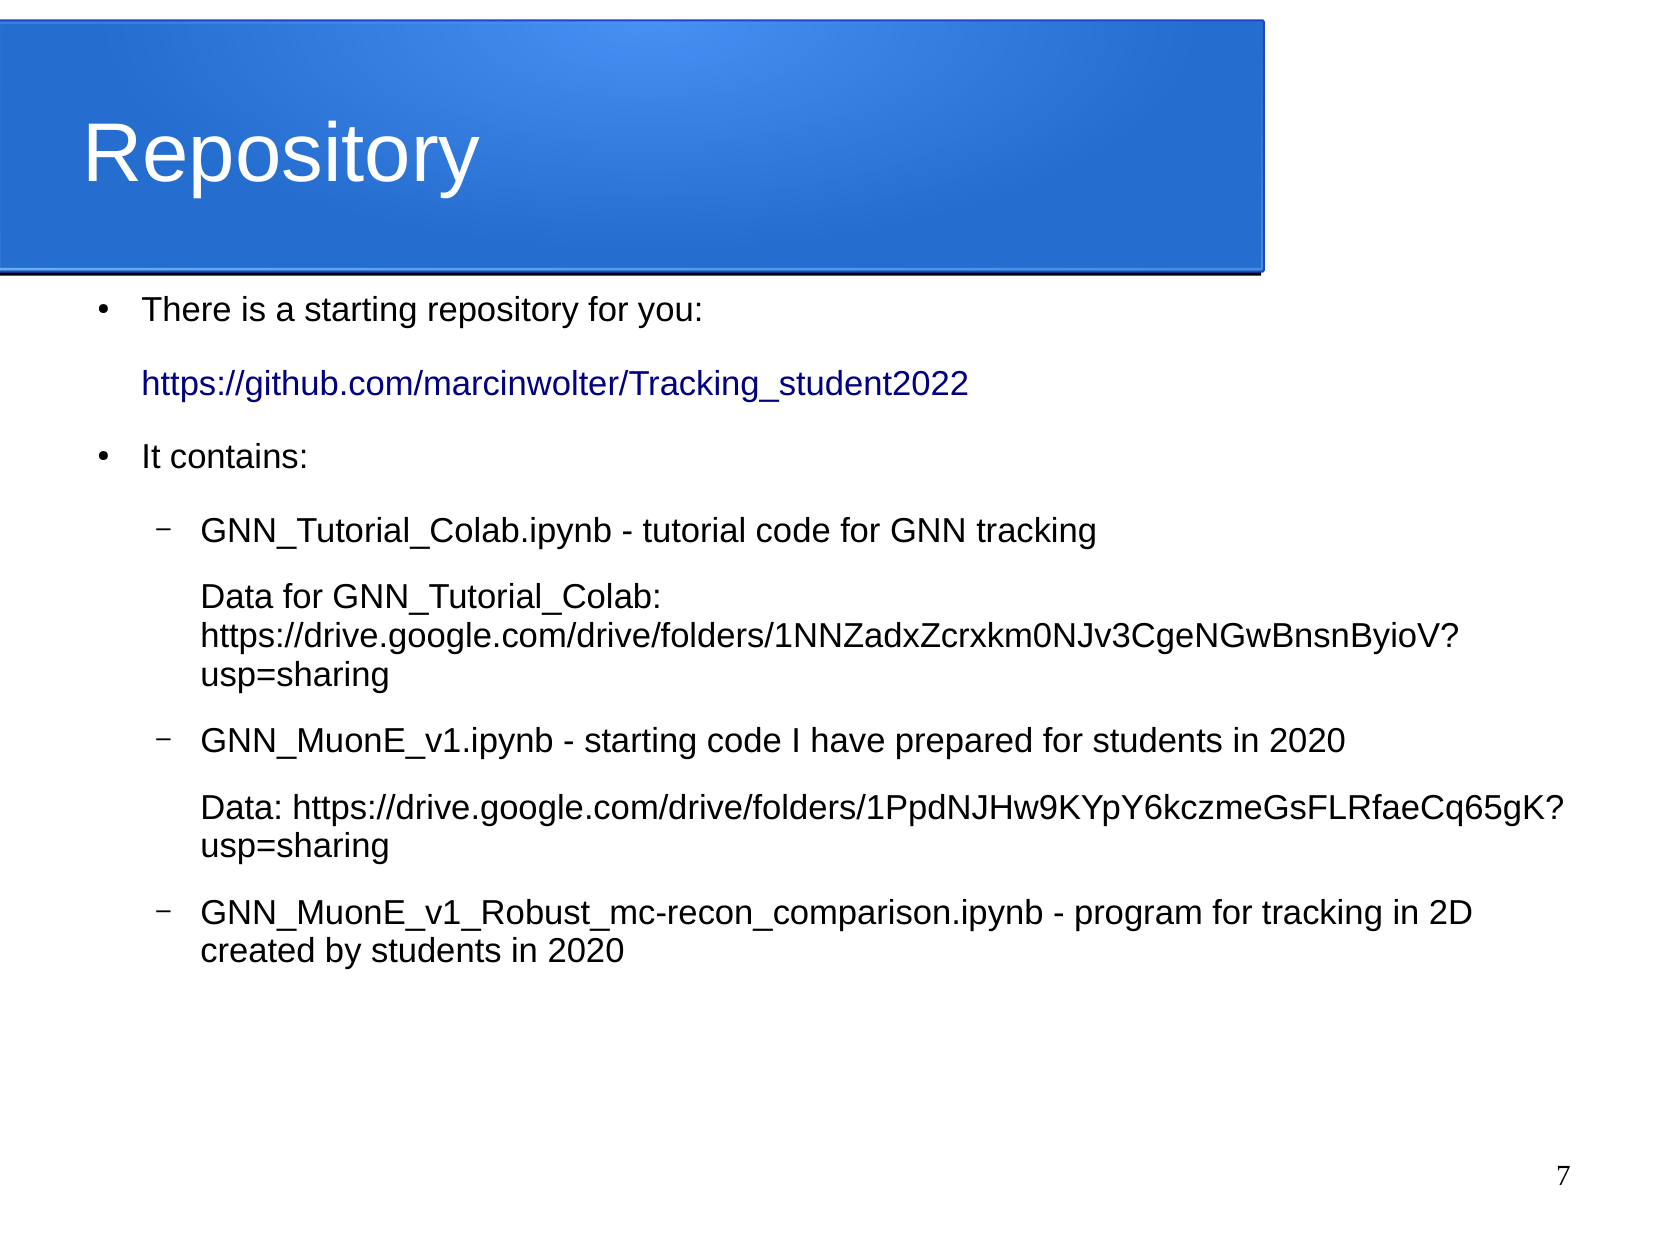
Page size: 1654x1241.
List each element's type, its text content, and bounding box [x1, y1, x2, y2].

title Repository [82, 49, 1250, 257]
list There is a starting repository for you: https://github.com/marcinwolter/Tracking_student2022 It contains: GNN_Tutorial_Colab.ipynb - tutorial code for GNN tracking Data for GNN_Tutorial_Colab: https://drive.google.com/drive/folders/1NNZadxZcrxkm0NJv3CgeNGwBnsnByioV?usp=sharing GNN_MuonE_v1.ipynb - starting code I have prepared for students in 2020 Data: https://drive.google.com/drive/folders/1PpdNJHw9KYpY6kczmeGsFLRfaeCq65gK?usp=sharing GNN_MuonE_v1_Robust_mc-recon_comparison.ipynb - program for tracking in 2D created by students in 2020 [82, 290, 1591, 1010]
